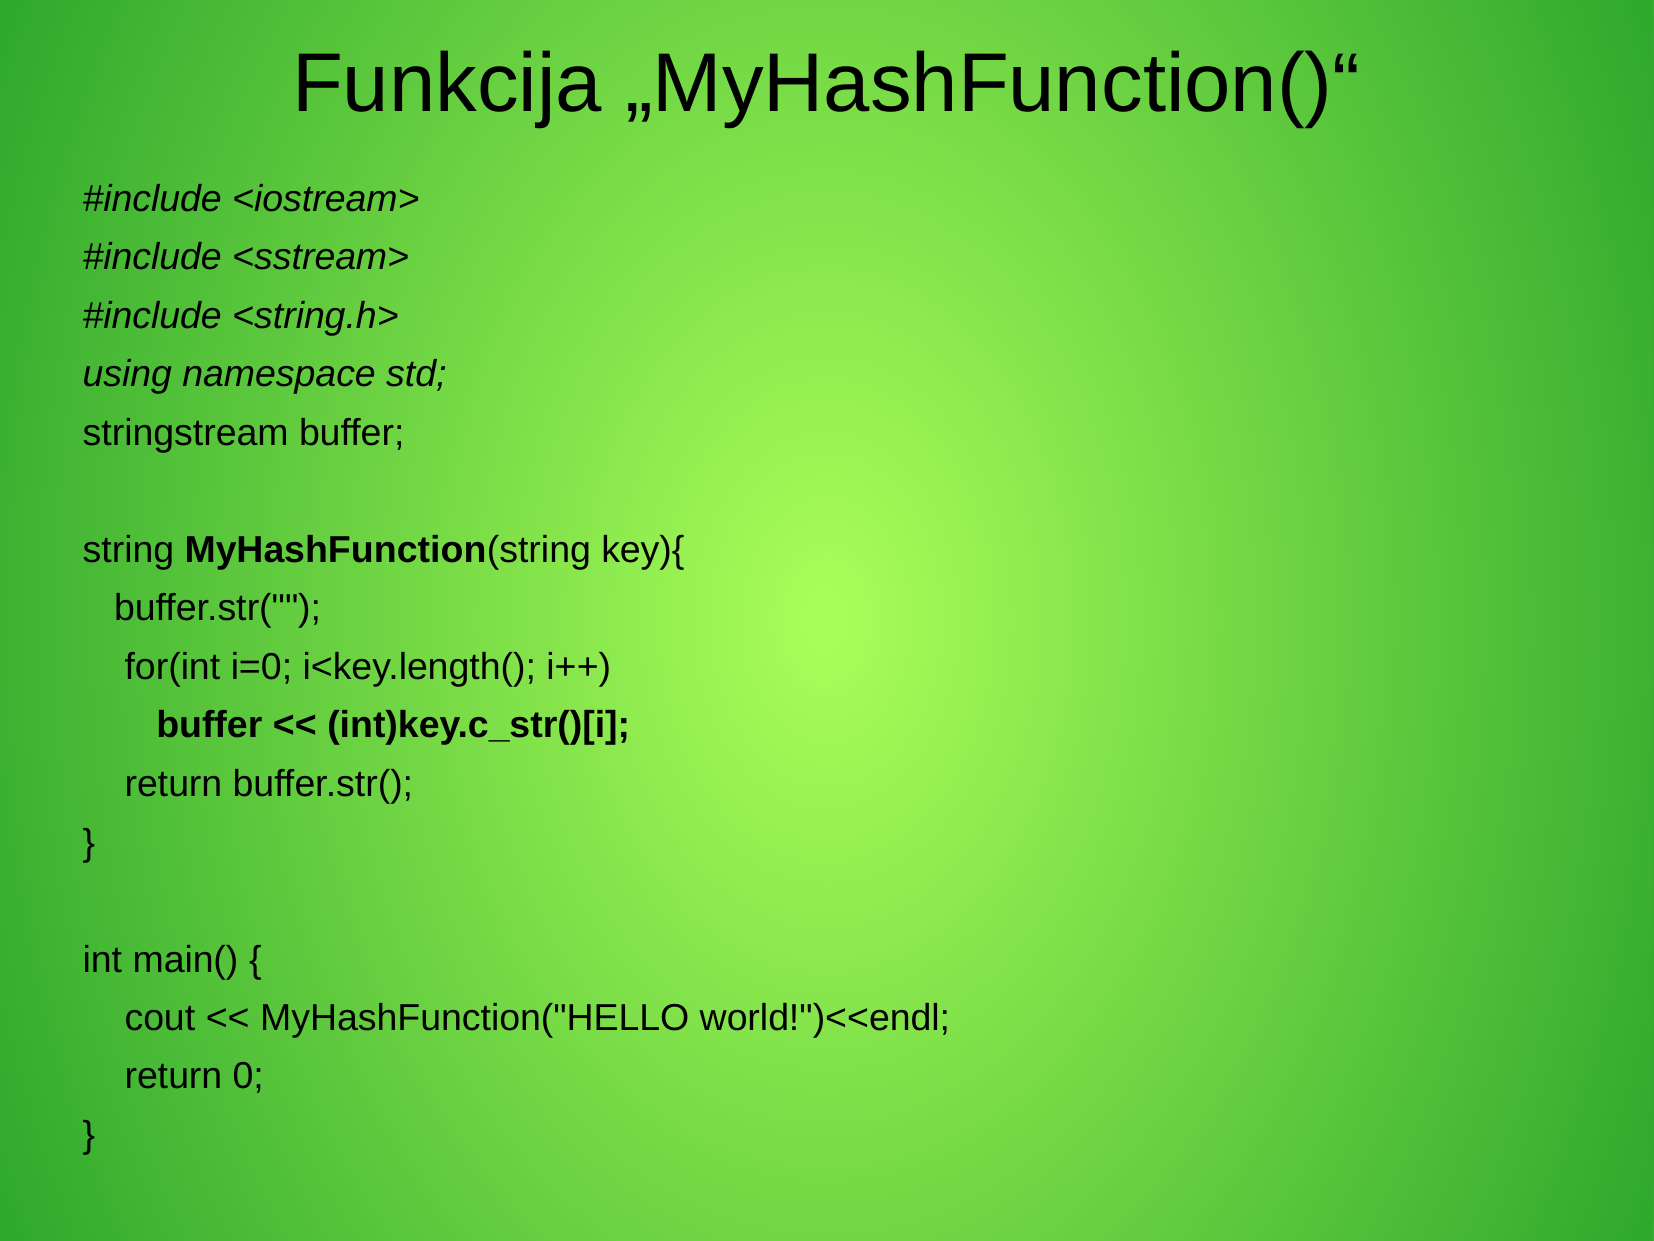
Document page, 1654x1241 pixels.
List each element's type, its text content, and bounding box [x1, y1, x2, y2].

title Funkcija „MyHashFunction()“ [82, 36, 1571, 130]
list #include <iostream> #include <sstream> #include <string.h> using namespace std; stringstream buffer; string MyHashFunction(string key){ buffer.str(""); for(int i=0; i<key.length(); i++) buffer << (int)key.c_str()[i]; return buffer.str(); } int main() { cout << MyHashFunction("HELLO world!")<<endl; return 0; } [82, 177, 1571, 1158]
